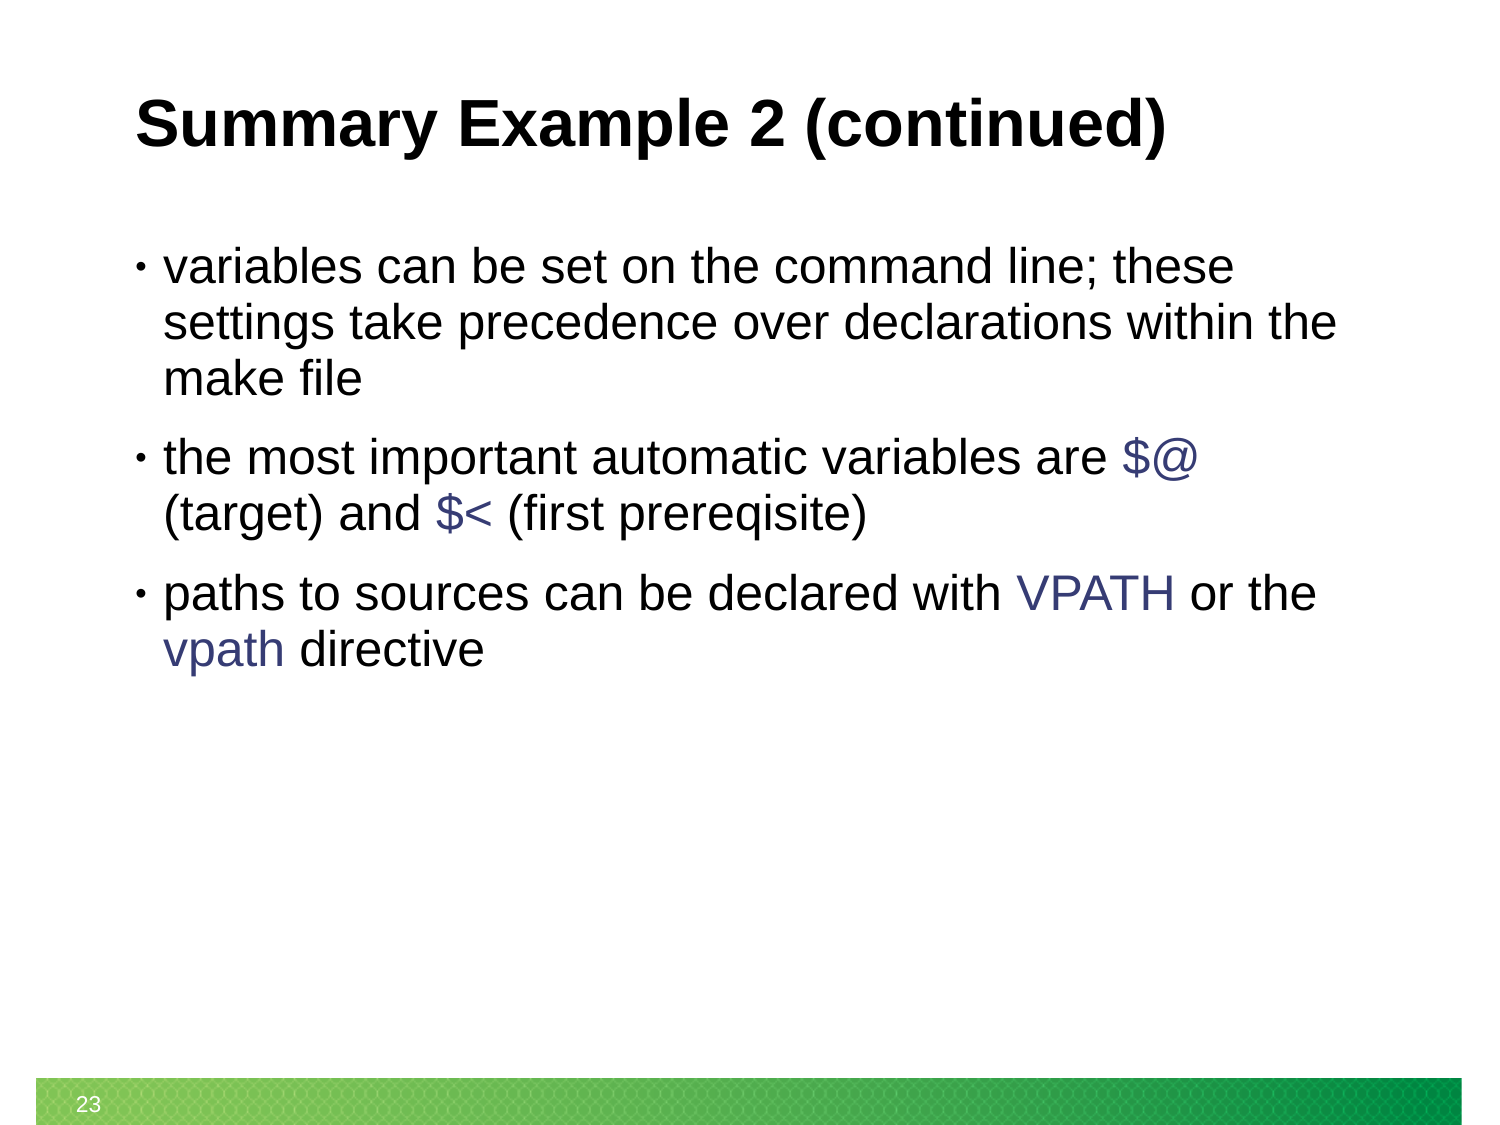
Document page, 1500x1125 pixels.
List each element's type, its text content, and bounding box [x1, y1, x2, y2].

list variables can be set on the command line; these settings take precedence over declarations within the make file the most important automatic variables are $@ (target) and $< (first prereqisite) paths to sources can be declared with VPATH or the vpath directive [135, 238, 1372, 982]
title Summary Example 2 (continued) [135, 41, 1372, 204]
picture [36, 1078, 1462, 1125]
